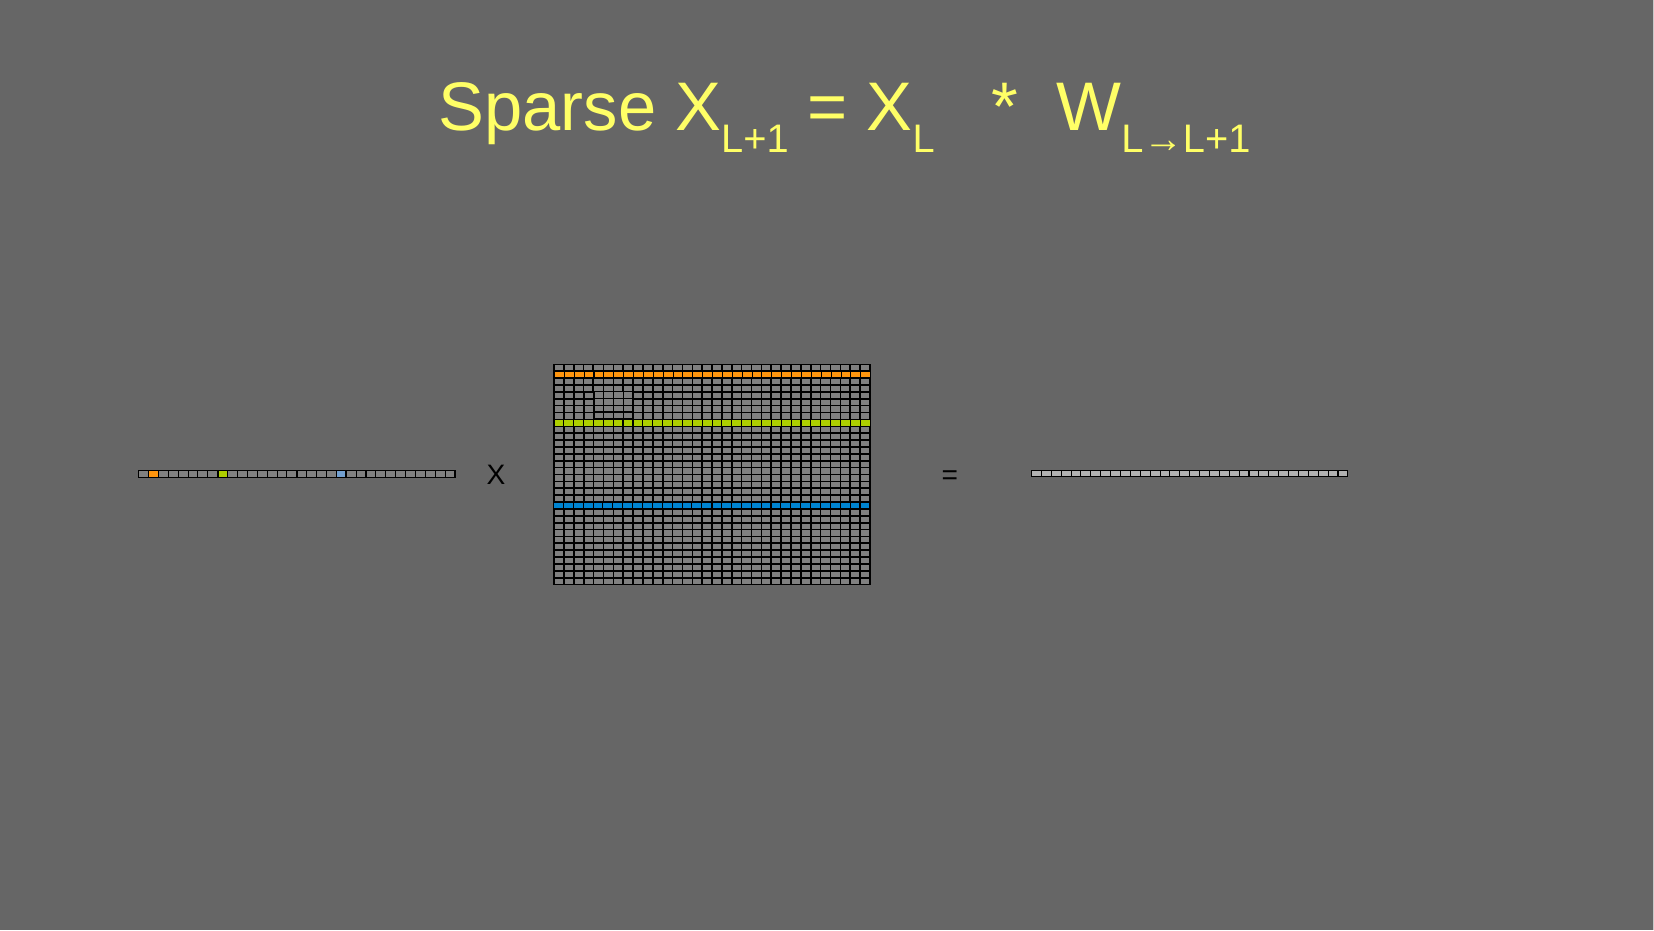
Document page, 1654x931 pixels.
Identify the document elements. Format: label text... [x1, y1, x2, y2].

text_box [554, 537, 563, 542]
text_box [1220, 470, 1239, 477]
text_box [772, 386, 780, 398]
text_box [762, 455, 770, 460]
text_box [644, 468, 652, 481]
text_box [565, 441, 574, 453]
text_box [654, 371, 663, 378]
text_box [654, 482, 662, 487]
text_box [821, 441, 840, 453]
text_box [821, 400, 840, 405]
text_box [821, 544, 840, 549]
text_box [821, 517, 840, 522]
text_box [624, 455, 642, 460]
text_box [861, 489, 870, 494]
text_box [604, 399, 613, 405]
text_box [851, 379, 859, 384]
text_box [604, 364, 613, 370]
text_box [585, 482, 603, 487]
text_box [733, 537, 741, 542]
text_box [812, 406, 820, 412]
text_box [802, 551, 810, 563]
text_box [812, 386, 820, 398]
text_box [742, 550, 761, 563]
text_box [644, 544, 652, 549]
text_box [614, 482, 622, 487]
text_box [802, 537, 810, 542]
text_box [644, 379, 652, 384]
text_box [861, 462, 870, 467]
text_box [604, 441, 613, 453]
text_box [1062, 470, 1080, 477]
text_box [703, 406, 721, 412]
text_box [782, 371, 801, 384]
text_box [841, 468, 849, 481]
text_box [723, 455, 731, 460]
text_box [742, 537, 761, 542]
text_box [565, 517, 573, 522]
text_box [1052, 470, 1061, 477]
text_box [802, 386, 810, 398]
text_box [604, 537, 613, 542]
text_box [1101, 470, 1120, 477]
text_box [861, 482, 870, 487]
text_box [841, 544, 849, 549]
text_box [575, 364, 583, 370]
text_box [604, 455, 613, 460]
text_box [693, 364, 701, 370]
text_box [565, 379, 573, 384]
text_box [841, 455, 849, 460]
text_box [624, 524, 643, 536]
text_box [812, 441, 820, 453]
text_box [742, 543, 761, 549]
text_box [624, 572, 642, 577]
text_box [614, 551, 622, 563]
text_box [851, 441, 860, 453]
text_box [742, 523, 761, 536]
text_box [703, 551, 721, 563]
text_box [683, 537, 692, 542]
text_box [703, 364, 721, 370]
text_box [861, 565, 870, 570]
text_box [841, 482, 849, 487]
text_box [654, 386, 662, 398]
text_box [821, 551, 840, 563]
text_box [663, 495, 682, 515]
text_box [742, 371, 761, 384]
text_box [624, 517, 642, 522]
text_box [851, 524, 860, 536]
text_box [772, 482, 780, 487]
text_box [841, 441, 850, 453]
text_box [821, 482, 840, 487]
text_box [575, 406, 583, 412]
text_box [821, 386, 840, 398]
text_box [772, 364, 780, 370]
text_box [772, 489, 780, 494]
text_box [693, 579, 701, 585]
text_box [554, 517, 563, 522]
text_box [664, 385, 682, 398]
text_box [624, 468, 642, 481]
text_box [782, 523, 801, 536]
text_box [664, 406, 682, 412]
text_box [565, 537, 573, 542]
text_box [812, 517, 820, 522]
text_box [802, 364, 810, 370]
text_box [664, 523, 682, 536]
text_box [614, 544, 622, 549]
text_box [762, 379, 770, 384]
text_box [565, 386, 573, 398]
text_box [574, 496, 583, 509]
text_box [723, 441, 732, 453]
text_box [723, 406, 731, 412]
text_box [683, 455, 692, 460]
text_box [585, 543, 603, 549]
text_box [585, 571, 603, 577]
text_box [693, 371, 702, 378]
text_box [841, 406, 849, 412]
text_box [693, 517, 701, 522]
text_box [703, 544, 721, 549]
text_box [821, 489, 840, 494]
text_box [723, 565, 731, 570]
text_box [821, 462, 840, 467]
text_box [762, 572, 770, 577]
text_box [772, 579, 780, 585]
text_box [554, 565, 563, 570]
text_box [575, 537, 583, 542]
text_box [554, 371, 564, 378]
text_box [733, 371, 742, 378]
text_box [575, 551, 583, 563]
text_box [841, 551, 849, 563]
text_box [861, 434, 870, 439]
text_box [624, 379, 642, 384]
text_box [772, 524, 781, 536]
text_box [565, 371, 574, 378]
text_box [772, 551, 780, 563]
text_box [604, 434, 613, 439]
text_box [604, 379, 613, 384]
text_box [762, 364, 770, 370]
text_box [781, 495, 800, 515]
text_box [643, 496, 652, 509]
text_box [861, 400, 870, 405]
text_box [654, 565, 662, 570]
text_box [733, 455, 741, 460]
text_box [861, 468, 870, 481]
text_box [554, 462, 563, 467]
text_box [693, 379, 701, 384]
text_box [683, 379, 692, 384]
text_box [1200, 470, 1209, 477]
text_box [554, 455, 563, 460]
text_box [812, 579, 820, 585]
text_box [654, 400, 662, 405]
text_box [723, 434, 731, 439]
text_box [664, 564, 682, 570]
text_box [861, 441, 870, 453]
text_box [604, 565, 613, 570]
text_box [842, 371, 850, 378]
text_box [782, 385, 800, 398]
text_box [812, 551, 820, 563]
text_box [841, 379, 849, 384]
text_box [575, 579, 583, 585]
text_box [703, 379, 721, 384]
text_box [772, 462, 780, 467]
text_box [575, 468, 583, 481]
text_box [772, 379, 780, 384]
text_box [604, 517, 613, 522]
text_box [812, 537, 820, 542]
text_box [782, 488, 800, 494]
text_box [703, 371, 722, 378]
text_box [564, 496, 573, 509]
text_box [554, 468, 563, 481]
text_box [683, 386, 692, 398]
text_box [812, 468, 820, 481]
text_box [614, 517, 622, 522]
text_box [782, 454, 800, 460]
text_box X [471, 452, 530, 499]
text_box [762, 406, 770, 412]
text_box [812, 572, 820, 577]
text_box [772, 510, 780, 515]
text_box [821, 510, 840, 515]
text_box [654, 551, 662, 563]
text_box [653, 496, 662, 509]
text_box [683, 517, 692, 522]
text_box [584, 364, 603, 398]
text_box [554, 544, 563, 549]
text_box [733, 441, 741, 453]
text_box [664, 571, 682, 577]
text_box [723, 364, 731, 370]
text_box [614, 537, 622, 542]
text_box [812, 510, 820, 515]
text_box [851, 496, 859, 509]
text_box [654, 510, 662, 515]
text_box [554, 524, 564, 536]
text_box [575, 565, 583, 570]
text_box [624, 482, 642, 487]
text_box [565, 551, 573, 563]
text_box [733, 544, 741, 549]
text_box [723, 544, 731, 549]
text_box [723, 537, 731, 542]
text_box [644, 434, 652, 439]
text_box [585, 433, 603, 439]
text_box [623, 496, 642, 509]
text_box [742, 399, 761, 405]
text_box [861, 537, 870, 542]
text_box [861, 572, 870, 577]
text_box [772, 565, 780, 570]
text_box [575, 400, 583, 405]
text_box [762, 537, 770, 542]
text_box [812, 524, 820, 536]
text_box [821, 565, 840, 570]
text_box [565, 364, 573, 370]
text_box [841, 517, 849, 522]
text_box [624, 441, 643, 453]
text_box [654, 544, 662, 549]
text_box [644, 462, 652, 467]
text_box [554, 579, 563, 585]
text_box [554, 510, 563, 515]
text_box [861, 364, 870, 370]
text_box [762, 524, 771, 536]
text_box [624, 434, 642, 439]
text_box [772, 400, 780, 405]
text_box [644, 510, 652, 515]
text_box [733, 462, 741, 467]
text_box [585, 399, 603, 405]
text_box [733, 468, 741, 481]
text_box [723, 400, 731, 405]
text_box [821, 496, 840, 509]
text_box [812, 455, 820, 460]
text_box [772, 517, 780, 522]
text_box [772, 455, 780, 460]
text_box [703, 434, 721, 439]
text_box [614, 510, 622, 515]
text_box [614, 371, 623, 378]
text_box [861, 496, 870, 509]
text_box [821, 579, 840, 585]
text_box [575, 544, 583, 549]
text_box [703, 462, 721, 467]
text_box [1031, 470, 1041, 477]
text_box [1141, 470, 1160, 477]
text_box [614, 565, 622, 570]
text_box [841, 579, 849, 585]
text_box [782, 571, 800, 577]
text_box [802, 572, 810, 577]
text_box [664, 399, 682, 405]
text_box [654, 524, 663, 536]
text_box [664, 364, 682, 370]
text_box [683, 400, 692, 405]
text_box [693, 524, 702, 536]
text_box [822, 371, 841, 378]
text_box [703, 517, 721, 522]
text_box [1259, 470, 1278, 477]
text_box [703, 579, 721, 585]
text_box [554, 551, 563, 563]
text_box [624, 544, 642, 549]
text_box [644, 455, 652, 460]
text_box [654, 489, 662, 494]
text_box [554, 386, 563, 398]
text_box [654, 468, 662, 481]
text_box [614, 468, 622, 481]
text_box [1170, 470, 1179, 477]
text_box [614, 524, 623, 536]
text_box [812, 462, 820, 467]
text_box [604, 468, 613, 481]
text_box [782, 406, 800, 412]
text_box [772, 496, 780, 509]
text_box [703, 455, 721, 460]
text_box [742, 482, 761, 487]
text_box [733, 517, 741, 522]
text_box [575, 462, 583, 467]
text_box [742, 364, 761, 370]
title Sparse XL+1 = XL * WL→L+1 [82, 36, 1571, 193]
text_box [614, 406, 623, 411]
text_box [723, 489, 731, 494]
text_box [693, 455, 701, 460]
text_box [624, 537, 642, 542]
text_box [861, 386, 870, 398]
text_box [802, 579, 810, 585]
text_box [802, 482, 810, 487]
text_box [624, 489, 642, 494]
text_box [772, 468, 780, 481]
text_box [1161, 470, 1169, 477]
text_box [554, 482, 563, 487]
text_box [851, 468, 859, 481]
text_box [565, 572, 573, 577]
text_box [733, 524, 741, 536]
text_box [138, 470, 456, 478]
text_box [614, 455, 622, 460]
text_box [782, 468, 800, 481]
text_box [723, 551, 731, 563]
text_box [772, 441, 781, 453]
text_box [683, 468, 692, 481]
text_box [812, 364, 820, 370]
text_box [614, 489, 622, 494]
text_box [851, 434, 859, 439]
text_box [703, 441, 722, 453]
text_box [585, 454, 603, 460]
text_box [723, 482, 731, 487]
text_box [821, 434, 840, 439]
text_box [693, 537, 701, 542]
text_box [841, 524, 850, 536]
text_box [565, 400, 573, 405]
text_box [733, 565, 741, 570]
text_box [644, 386, 652, 398]
text_box [732, 496, 741, 509]
text_box [565, 579, 573, 585]
text_box [841, 489, 849, 494]
text_box [1180, 470, 1199, 477]
text_box [654, 462, 662, 467]
text_box [861, 379, 870, 384]
text_box [841, 537, 849, 542]
text_box [1319, 470, 1328, 477]
text_box [664, 440, 682, 453]
text_box [693, 565, 701, 570]
text_box [733, 551, 741, 563]
text_box [841, 364, 849, 370]
text_box [733, 364, 741, 370]
text_box [575, 434, 583, 439]
text_box [604, 572, 613, 577]
text_box [1240, 470, 1248, 477]
text_box [693, 551, 701, 563]
text_box [683, 489, 692, 494]
text_box [841, 572, 849, 577]
text_box [812, 565, 820, 570]
text_box [762, 482, 770, 487]
text_box [554, 434, 563, 439]
text_box [624, 565, 642, 570]
text_box [614, 379, 622, 384]
text_box [723, 468, 731, 481]
text_box [664, 461, 682, 467]
text_box [664, 516, 682, 522]
text_box [702, 496, 721, 509]
text_box [841, 496, 850, 509]
text_box [584, 495, 622, 515]
text_box [565, 462, 573, 467]
text_box [575, 455, 583, 460]
text_box [683, 510, 692, 515]
text_box [575, 482, 583, 487]
text_box [782, 461, 800, 467]
text_box [802, 379, 810, 384]
text_box [693, 400, 701, 405]
text_box [554, 406, 563, 412]
text_box [782, 482, 800, 487]
text_box [654, 517, 662, 522]
text_box [802, 400, 810, 405]
text_box [664, 454, 682, 460]
text_box [585, 440, 603, 453]
text_box [554, 441, 564, 453]
text_box [565, 544, 573, 549]
text_box [654, 579, 662, 585]
text_box [565, 524, 574, 536]
text_box [614, 441, 623, 453]
text_box [693, 510, 701, 515]
text_box [604, 406, 613, 411]
text_box [812, 482, 820, 487]
text_box [554, 379, 563, 384]
text_box [802, 406, 810, 412]
text_box [733, 400, 741, 405]
text_box [802, 468, 810, 481]
text_box [703, 537, 721, 542]
text_box [693, 482, 701, 487]
text_box [654, 572, 662, 577]
text_box [575, 371, 584, 378]
text_box [554, 400, 563, 405]
text_box [585, 461, 603, 467]
text_box [821, 455, 840, 460]
text_box [762, 517, 770, 522]
text_box [851, 510, 859, 515]
text_box [742, 385, 761, 398]
text_box [604, 544, 613, 549]
text_box [1329, 470, 1337, 477]
text_box [565, 482, 573, 487]
text_box [1289, 470, 1298, 477]
text_box [723, 524, 732, 536]
text_box [575, 379, 583, 384]
text_box [861, 579, 870, 585]
text_box [742, 461, 761, 467]
text_box [733, 579, 741, 585]
text_box [683, 544, 692, 549]
text_box [683, 551, 692, 563]
text_box [585, 537, 603, 542]
text_box [742, 516, 761, 522]
text_box [861, 524, 870, 536]
text_box [861, 544, 870, 549]
text_box [604, 510, 613, 515]
text_box [722, 496, 731, 509]
text_box [585, 550, 603, 563]
text_box [604, 386, 613, 398]
text_box [683, 434, 692, 439]
text_box [841, 434, 849, 439]
text_box [851, 551, 859, 563]
text_box [762, 579, 770, 585]
text_box [762, 565, 770, 570]
text_box [762, 496, 770, 509]
text_box [812, 371, 821, 378]
text_box [624, 371, 643, 378]
text_box [851, 482, 859, 487]
text_box [693, 572, 701, 577]
text_box [644, 482, 652, 487]
text_box [604, 371, 613, 378]
text_box [802, 455, 810, 460]
text_box [664, 543, 682, 549]
text_box [683, 524, 692, 536]
text_box [802, 565, 810, 570]
text_box [841, 510, 849, 515]
text_box [654, 434, 662, 439]
text_box [624, 579, 642, 585]
text_box [851, 517, 859, 522]
text_box [585, 564, 603, 570]
text_box [733, 489, 741, 494]
text_box [723, 371, 732, 378]
text_box [614, 572, 622, 577]
text_box [762, 489, 770, 494]
text_box [604, 482, 613, 487]
text_box [802, 441, 811, 453]
text_box [851, 364, 859, 370]
text_box [782, 578, 800, 585]
text_box [762, 371, 771, 378]
text_box [644, 489, 652, 494]
text_box [683, 565, 692, 570]
text_box [821, 379, 840, 384]
text_box [802, 489, 810, 494]
text_box [782, 564, 800, 570]
text_box [762, 551, 770, 563]
text_box [693, 544, 701, 549]
text_box [772, 572, 780, 577]
text_box [733, 386, 741, 398]
text_box [772, 371, 781, 378]
text_box [742, 433, 761, 439]
text_box [742, 406, 761, 412]
text_box [742, 468, 761, 481]
text_box [861, 551, 870, 563]
text_box [762, 386, 770, 398]
text_box [1121, 470, 1130, 477]
text_box [851, 579, 859, 585]
text_box [654, 379, 662, 384]
text_box [703, 572, 721, 577]
text_box [703, 489, 721, 494]
text_box [851, 489, 859, 494]
text_box [782, 399, 800, 405]
text_box [851, 572, 859, 577]
text_box [654, 441, 663, 453]
text_box [683, 572, 692, 577]
text_box [733, 379, 741, 384]
text_box [723, 572, 731, 577]
text_box [742, 571, 761, 577]
text_box [585, 523, 603, 536]
text_box [762, 468, 770, 481]
text_box [664, 488, 682, 494]
text_box [604, 551, 613, 563]
text_box [693, 386, 701, 398]
text_box [812, 544, 820, 549]
text_box [644, 565, 652, 570]
text_box [565, 510, 573, 515]
text_box [703, 565, 721, 570]
text_box [802, 434, 810, 439]
text_box [664, 578, 682, 585]
text_box [664, 550, 682, 563]
text_box [664, 482, 682, 487]
text_box [1081, 470, 1090, 477]
text_box [762, 510, 770, 515]
text_box [703, 524, 722, 536]
text_box [723, 510, 731, 515]
text_box [861, 517, 870, 522]
text_box [683, 364, 692, 370]
text_box [851, 371, 860, 378]
text_box [782, 440, 801, 453]
text_box [644, 364, 652, 370]
text_box [812, 434, 820, 439]
text_box [644, 572, 652, 577]
text_box [851, 455, 859, 460]
text_box [733, 510, 741, 515]
text_box [575, 510, 583, 515]
text_box [841, 565, 849, 570]
text_box [654, 364, 662, 370]
text_box [693, 441, 702, 453]
text_box [861, 371, 871, 378]
text_box [644, 551, 652, 563]
text_box [1339, 470, 1348, 477]
text_box [554, 364, 563, 370]
text_box [604, 489, 613, 494]
text_box [585, 468, 603, 481]
text_box [851, 386, 859, 398]
text_box [772, 434, 780, 439]
text_box [861, 406, 870, 412]
text_box [703, 468, 721, 481]
text_box [565, 455, 573, 460]
text_box [575, 441, 584, 453]
text_box [782, 516, 800, 522]
text_box [762, 462, 770, 467]
text_box [683, 441, 692, 453]
text_box [723, 462, 731, 467]
text_box [553, 496, 563, 509]
text_box [812, 400, 820, 405]
text_box [644, 400, 652, 405]
text_box [821, 468, 840, 481]
text_box [683, 579, 692, 585]
text_box [762, 441, 771, 453]
text_box [693, 434, 701, 439]
text_box [801, 496, 810, 509]
text_box [575, 489, 583, 494]
text_box [703, 400, 721, 405]
text_box [851, 400, 859, 405]
text_box [762, 400, 770, 405]
text_box [1250, 470, 1258, 477]
text_box [802, 517, 810, 522]
text_box [693, 468, 701, 481]
text_box [1091, 470, 1100, 477]
text_box [1279, 470, 1288, 477]
text_box [654, 455, 662, 460]
text_box [1042, 470, 1051, 477]
text_box [614, 579, 622, 585]
text_box [614, 462, 622, 467]
text_box [614, 399, 623, 405]
text_box [644, 579, 652, 585]
text_box [802, 371, 811, 378]
text_box [821, 406, 840, 412]
text_box [742, 578, 761, 585]
text_box [772, 544, 780, 549]
text_box [841, 386, 849, 398]
text_box [861, 455, 870, 460]
text_box [802, 510, 810, 515]
text_box [851, 537, 859, 542]
text_box [565, 468, 573, 481]
text_box [723, 379, 731, 384]
text_box [614, 434, 622, 439]
text_box [644, 371, 653, 378]
text_box [851, 544, 859, 549]
text_box [664, 433, 682, 439]
text_box [575, 386, 583, 398]
text_box [733, 572, 741, 577]
text_box [812, 379, 820, 384]
text_box [644, 517, 652, 522]
text_box [575, 572, 583, 577]
text_box [654, 537, 662, 542]
text_box [802, 462, 810, 467]
text_box [782, 550, 800, 563]
text_box [554, 572, 563, 577]
text_box [683, 371, 692, 378]
text_box [683, 462, 692, 467]
text_box [821, 524, 840, 536]
text_box [742, 488, 761, 494]
text_box [565, 434, 573, 439]
text_box [565, 406, 573, 412]
text_box [585, 488, 603, 494]
text_box [742, 454, 761, 460]
text_box [664, 537, 682, 542]
text_box [782, 433, 800, 439]
text_box [693, 489, 701, 494]
text_box [624, 462, 642, 467]
text_box [554, 489, 563, 494]
text_box [861, 510, 870, 515]
text_box [762, 434, 770, 439]
text_box [614, 386, 623, 398]
text_box [821, 364, 840, 370]
text_box [812, 489, 820, 494]
text_box [565, 489, 573, 494]
text_box [604, 524, 613, 536]
text_box [733, 406, 741, 412]
text_box [782, 543, 800, 549]
text_box [565, 565, 573, 570]
text_box [644, 406, 652, 412]
text_box [624, 510, 642, 515]
text_box [782, 537, 800, 542]
text_box [693, 406, 701, 412]
text_box [683, 496, 701, 509]
text_box [851, 462, 859, 467]
text_box [664, 468, 682, 481]
text_box [554, 386, 871, 432]
text_box [585, 516, 603, 522]
text_box [742, 495, 761, 515]
text_box [841, 400, 849, 405]
text_box [723, 386, 731, 398]
text_box [772, 537, 780, 542]
text_box [703, 386, 721, 398]
text_box [821, 572, 840, 577]
text_box [703, 482, 721, 487]
text_box [575, 517, 583, 522]
text_box [723, 517, 731, 522]
text_box [644, 524, 653, 536]
text_box [811, 496, 820, 509]
text_box [851, 565, 859, 570]
text_box [841, 462, 849, 467]
text_box [723, 579, 731, 585]
text_box [604, 462, 613, 467]
text_box [782, 364, 800, 370]
text_box [1210, 470, 1219, 477]
text_box [614, 364, 622, 370]
text_box [644, 537, 652, 542]
text_box [762, 544, 770, 549]
text_box [624, 551, 642, 563]
text_box [654, 406, 662, 412]
text_box [683, 406, 692, 412]
text_box [703, 510, 721, 515]
text_box [693, 462, 701, 467]
text_box [575, 524, 584, 536]
text_box [742, 564, 761, 570]
text_box [644, 441, 653, 453]
text_box [772, 406, 780, 412]
text_box [742, 440, 761, 453]
text_box [733, 482, 741, 487]
text_box [851, 406, 859, 412]
text_box [1299, 470, 1318, 477]
text_box [733, 434, 741, 439]
text_box [604, 579, 613, 585]
text_box [821, 537, 840, 542]
text_box [585, 578, 603, 585]
text_box [664, 371, 682, 384]
text_box [683, 482, 692, 487]
text_box [802, 544, 810, 549]
text_box [1131, 470, 1140, 477]
text_box [624, 364, 642, 370]
text_box [802, 524, 811, 536]
text_box = [926, 452, 985, 499]
